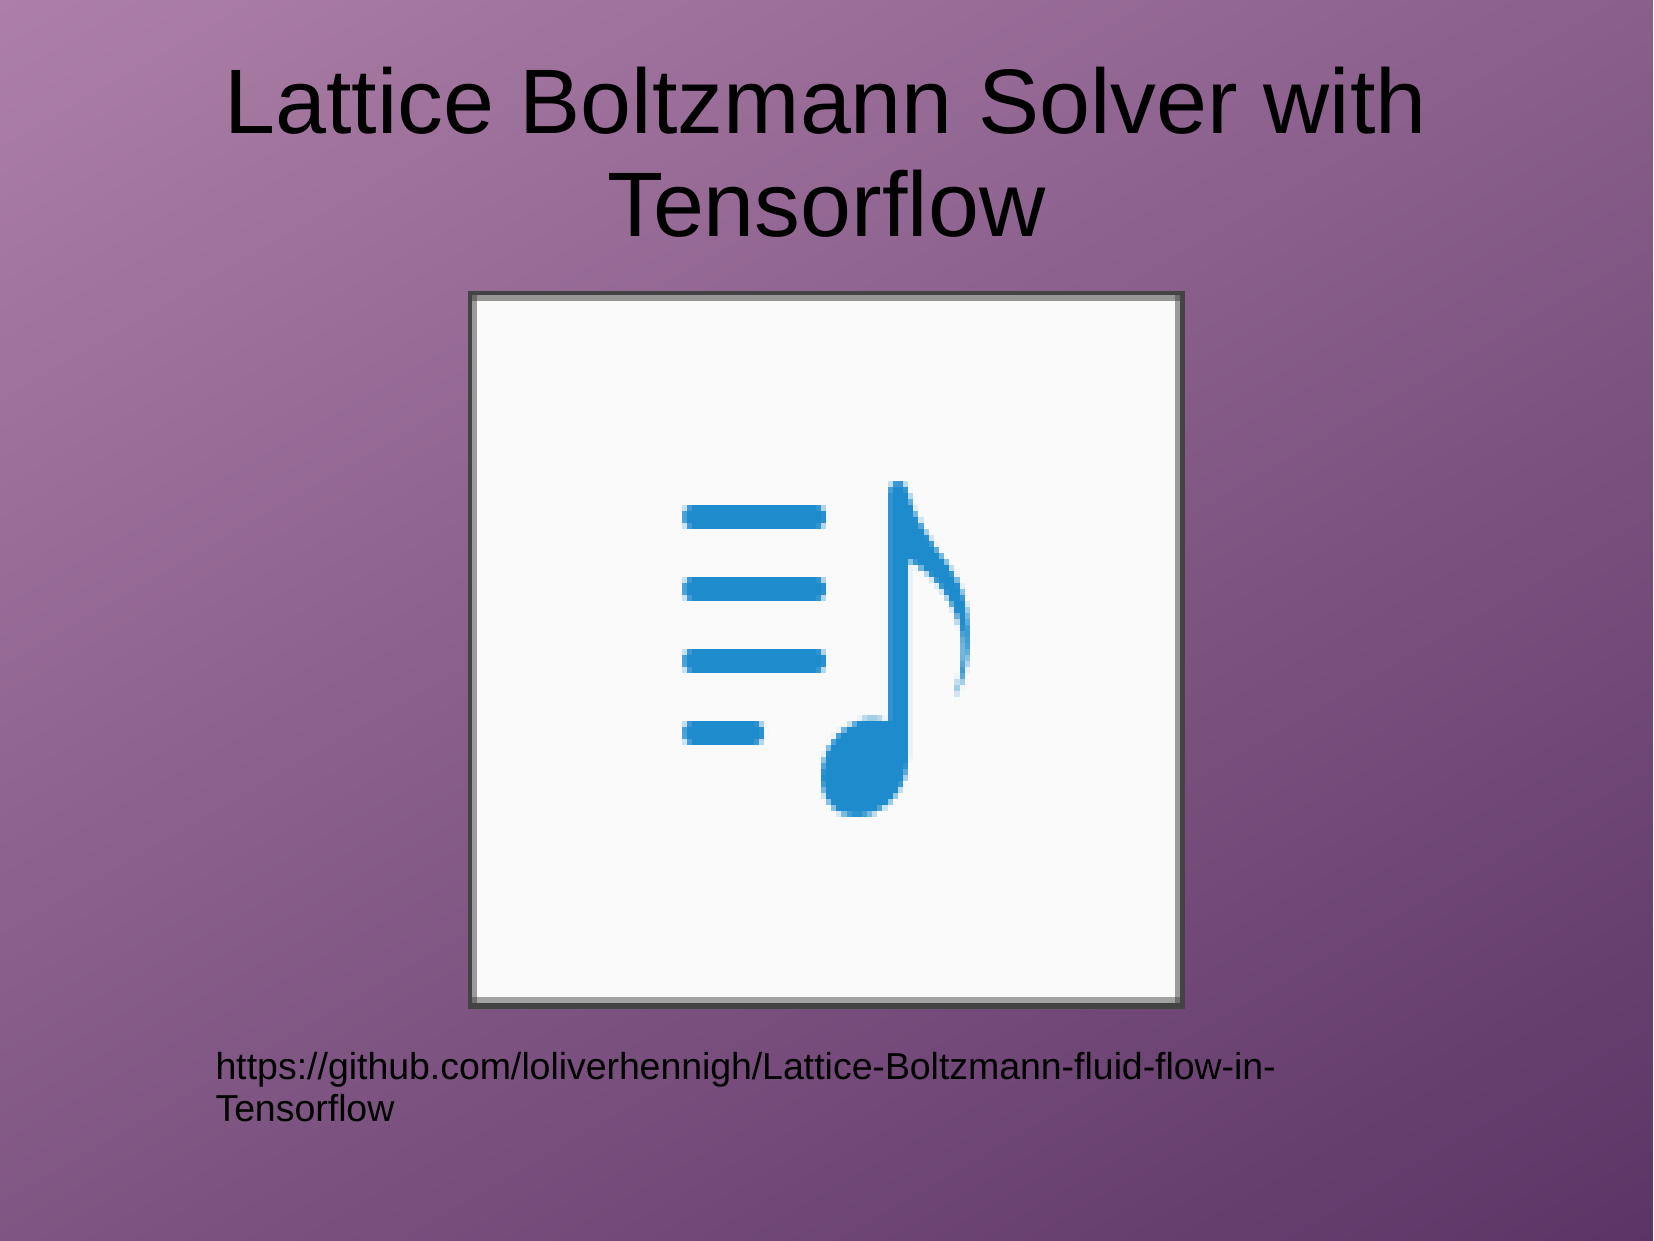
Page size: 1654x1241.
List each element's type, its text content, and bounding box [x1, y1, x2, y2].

text_box https://github.com/loliverhennigh/Lattice-Boltzmann-fluid-flow-in-Tensorflow [200, 1038, 1470, 1138]
title Lattice Boltzmann Solver with Tensorflow [82, 49, 1571, 257]
text_box [466, 290, 1186, 1010]
